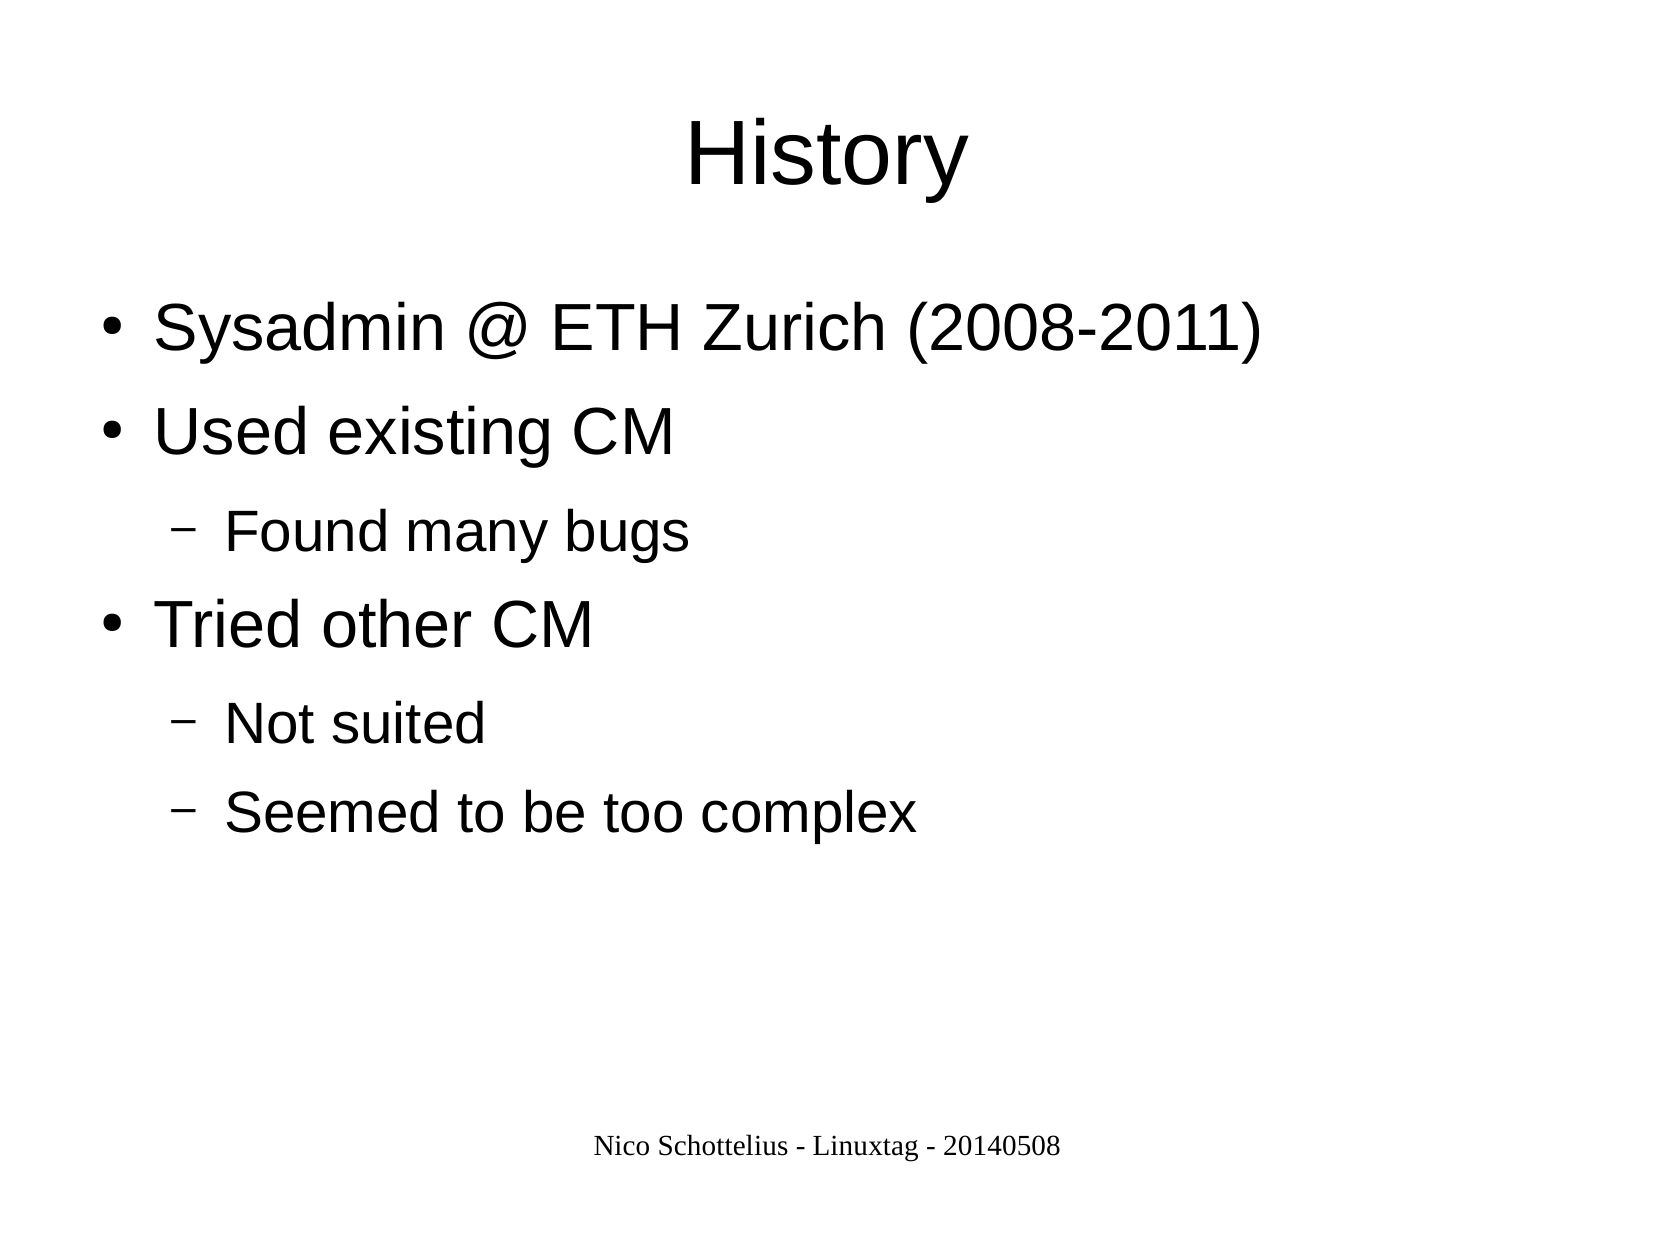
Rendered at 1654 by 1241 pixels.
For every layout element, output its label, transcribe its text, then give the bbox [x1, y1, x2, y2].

title History [82, 49, 1571, 257]
list Sysadmin @ ETH Zurich (2008-2011) Used existing CM Found many bugs Tried other CM Not suited Seemed to be too complex [82, 290, 1538, 1010]
